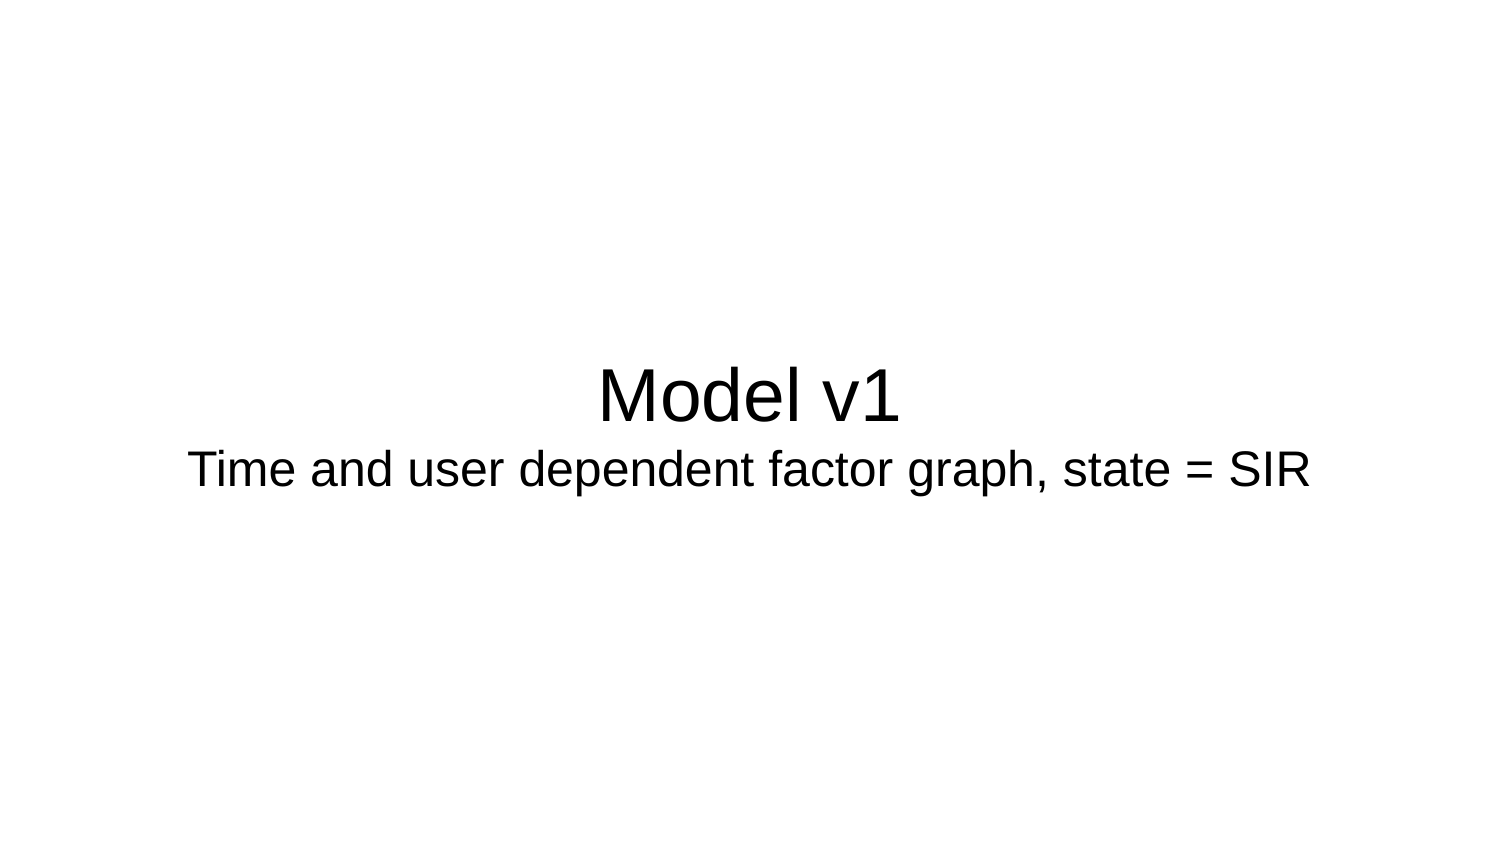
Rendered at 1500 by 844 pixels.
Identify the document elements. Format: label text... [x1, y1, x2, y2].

title Model v1 Time and user dependent factor graph, state = SIR [51, 352, 1449, 491]
